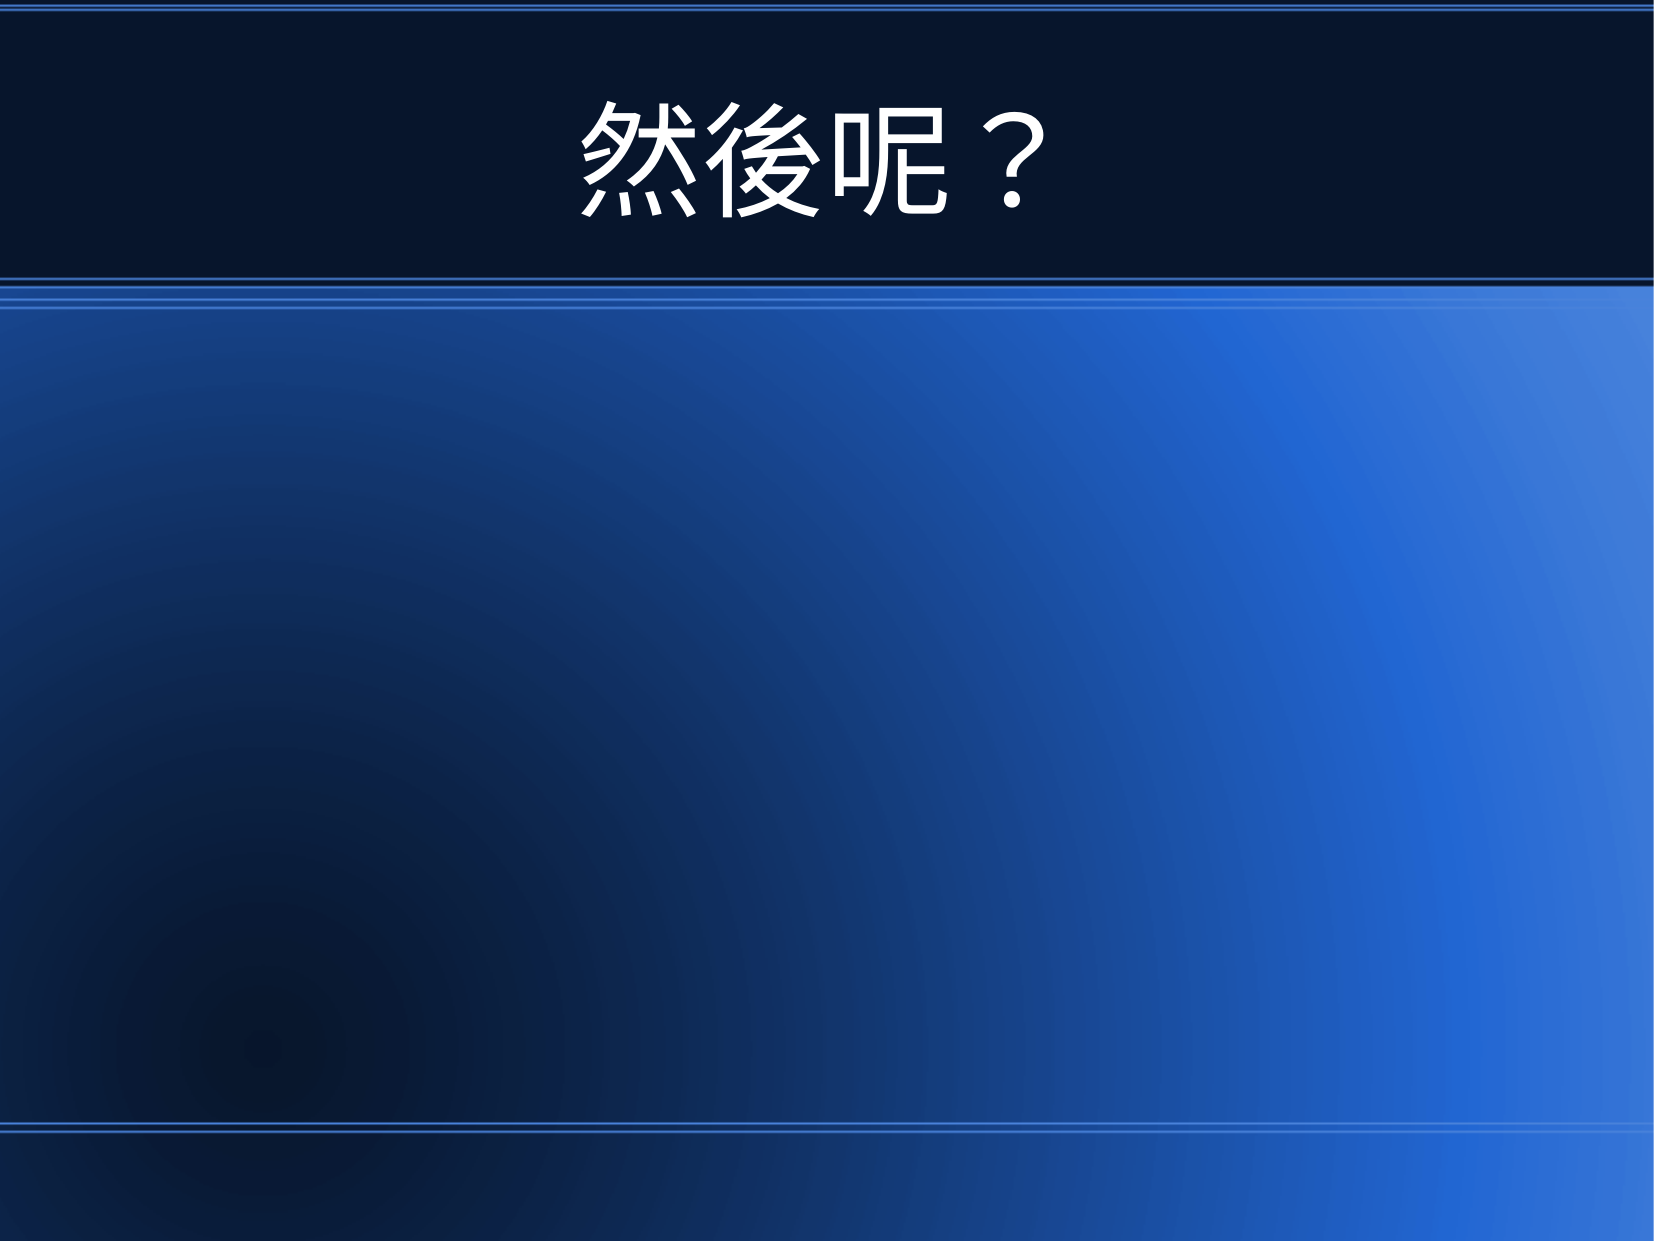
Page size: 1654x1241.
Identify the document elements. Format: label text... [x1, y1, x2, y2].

picture [0, 0, 1654, 1241]
title 然後呢？ [82, 49, 1571, 257]
